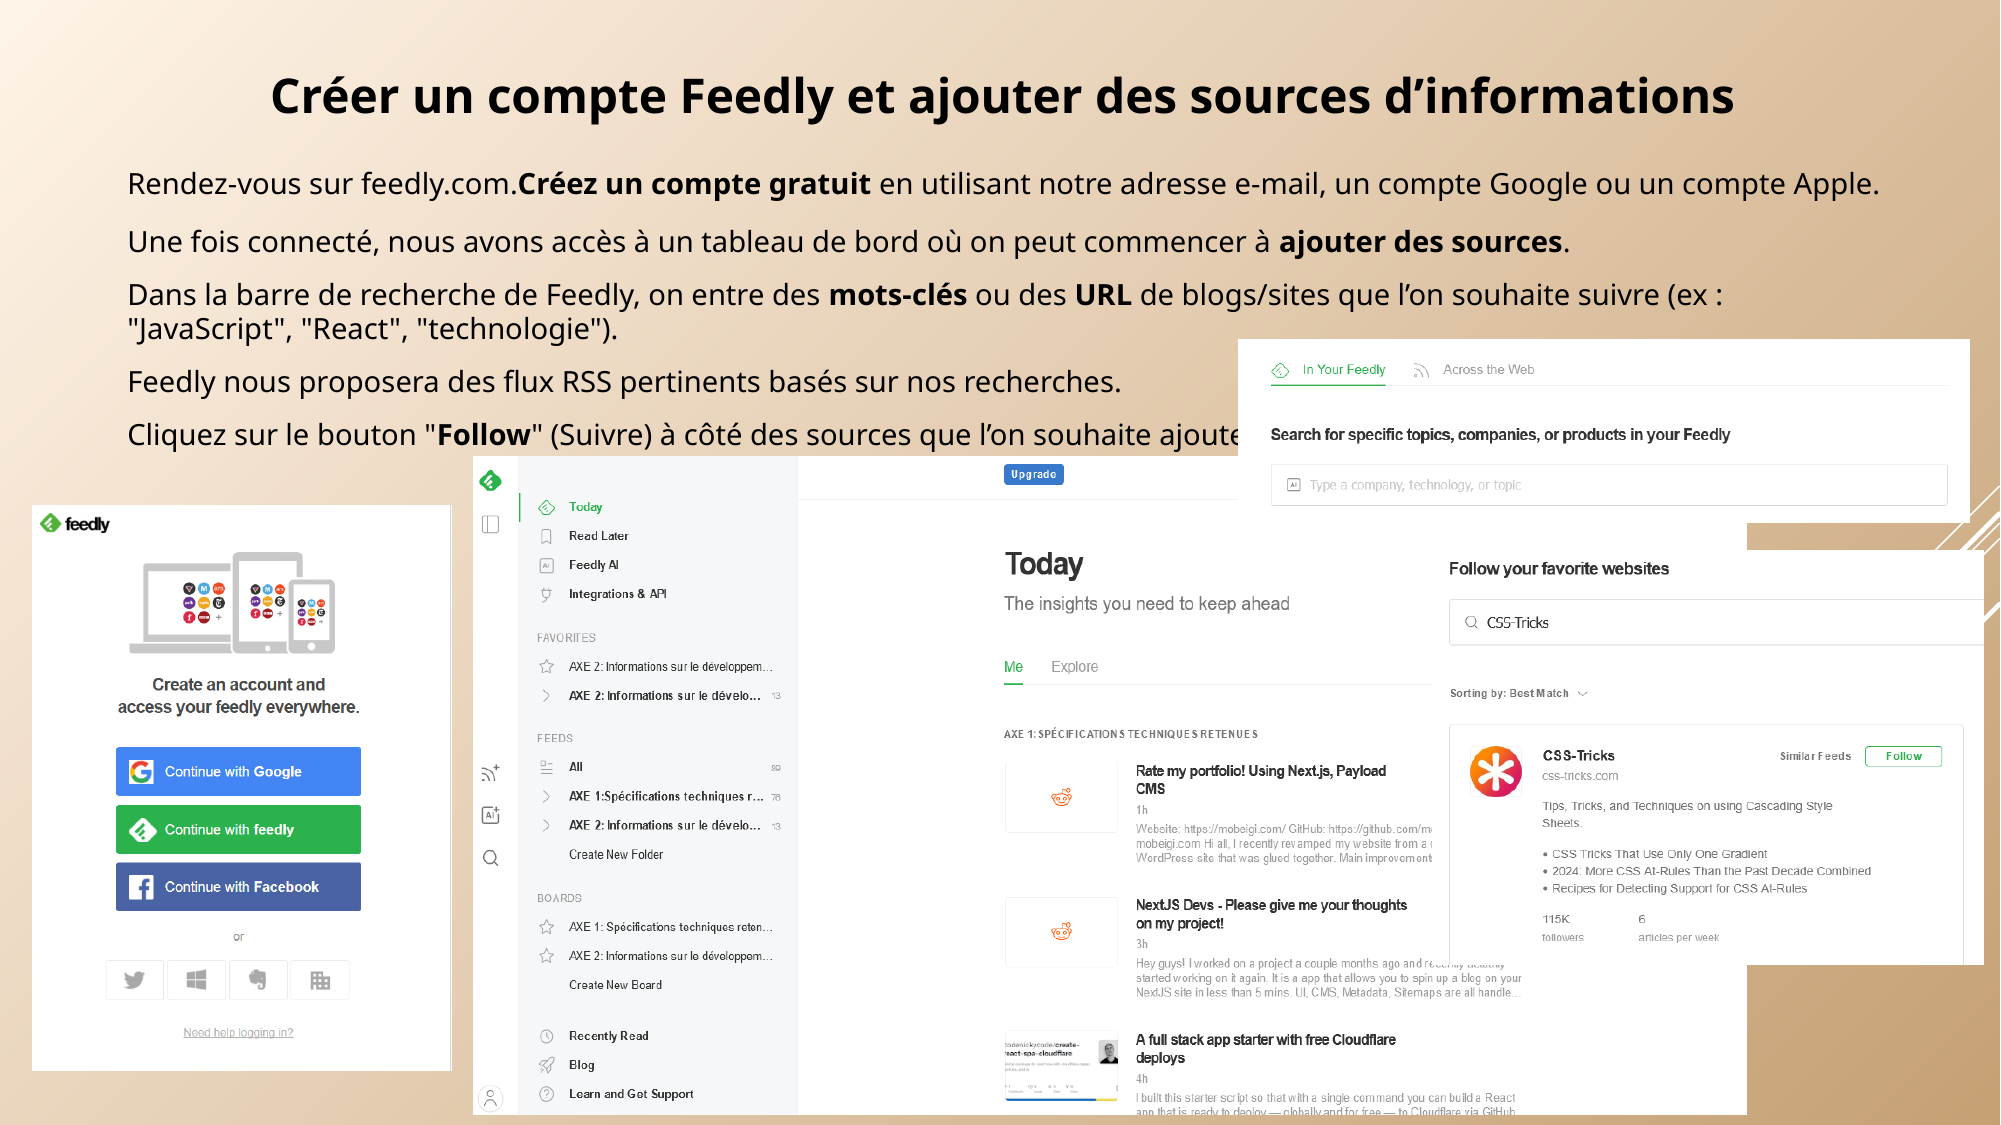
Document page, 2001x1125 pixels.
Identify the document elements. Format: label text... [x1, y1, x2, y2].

title Créer un compte Feedly et ajouter des sources d’informations [112, 58, 1895, 158]
picture [473, 339, 1984, 1115]
picture [32, 505, 452, 1071]
list Rendez-vous sur feedly.com.Créez un compte gratuit en utilisant notre adresse e-mail, un compte Google ou un compte Apple. Une fois connecté, nous avons accès à un tableau de bord où on peut commencer à ajouter des sources. Dans la barre de recherche de Feedly, on entre des mots-clés ou des URL de blogs/sites que l’on souhaite suivre (ex : "JavaScript", "React", "technologie"). Feedly nous proposera des flux RSS pertinents basés sur nos recherches. Cliquez sur le bouton "Follow" (Suivre) à côté des sources que l’on souhaite ajouter. [112, 158, 1911, 692]
